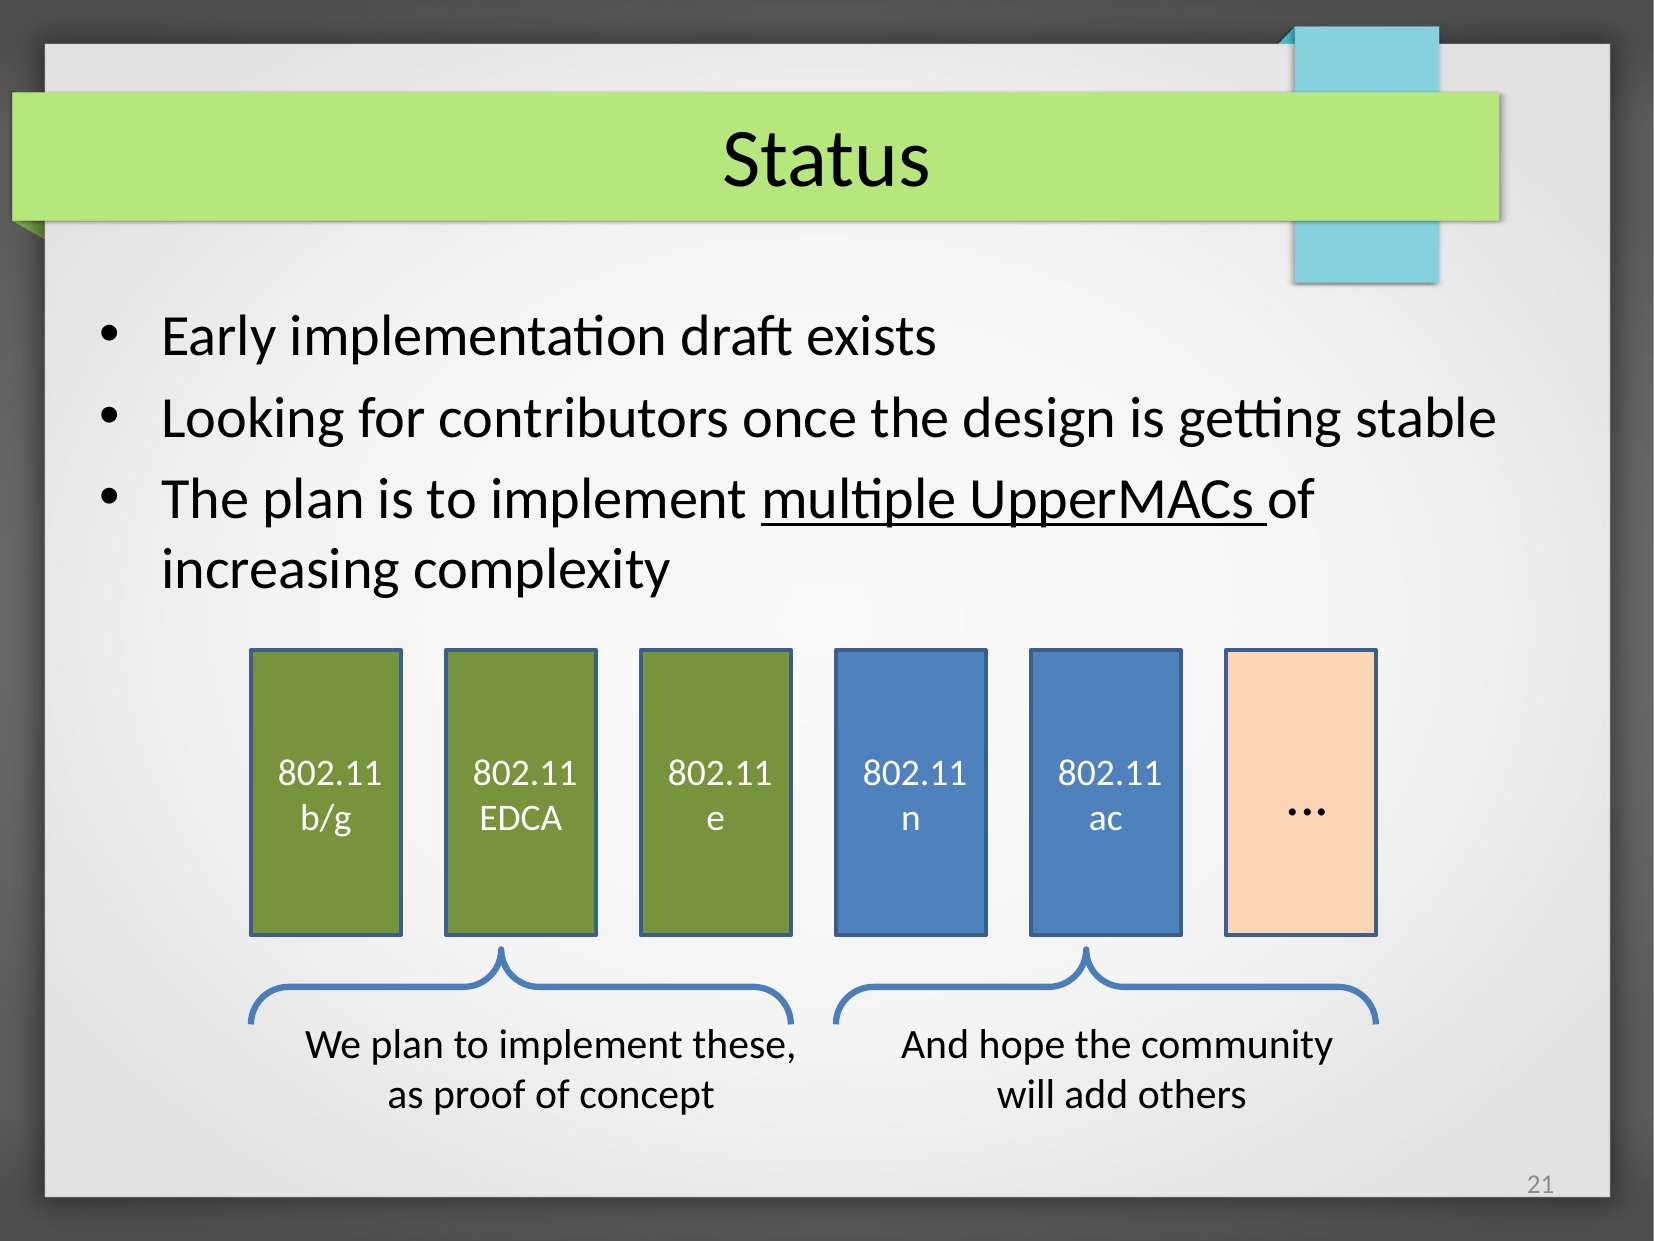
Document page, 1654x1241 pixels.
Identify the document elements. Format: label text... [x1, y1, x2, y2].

text_box 802.11 ac [1030, 650, 1181, 935]
list Early implementation draft exists Looking for contributors once the design is getting stable The plan is to implement multiple UpperMACs of increasing complexity [82, 289, 1571, 636]
text_box 802.11 n [835, 650, 986, 935]
text_box 802.11 e [640, 650, 791, 935]
text_box And hope the community will add others [886, 1008, 1358, 1124]
text_box We plan to implement these, as proof of concept [290, 1009, 812, 1125]
title Status [82, 49, 1571, 257]
slide_number <number> [1185, 1149, 1571, 1216]
text_box ... [1225, 650, 1376, 935]
text_box 802.11 b/g [250, 650, 401, 935]
text_box 802.11 EDCA [445, 650, 596, 935]
picture [0, 0, 1654, 1241]
